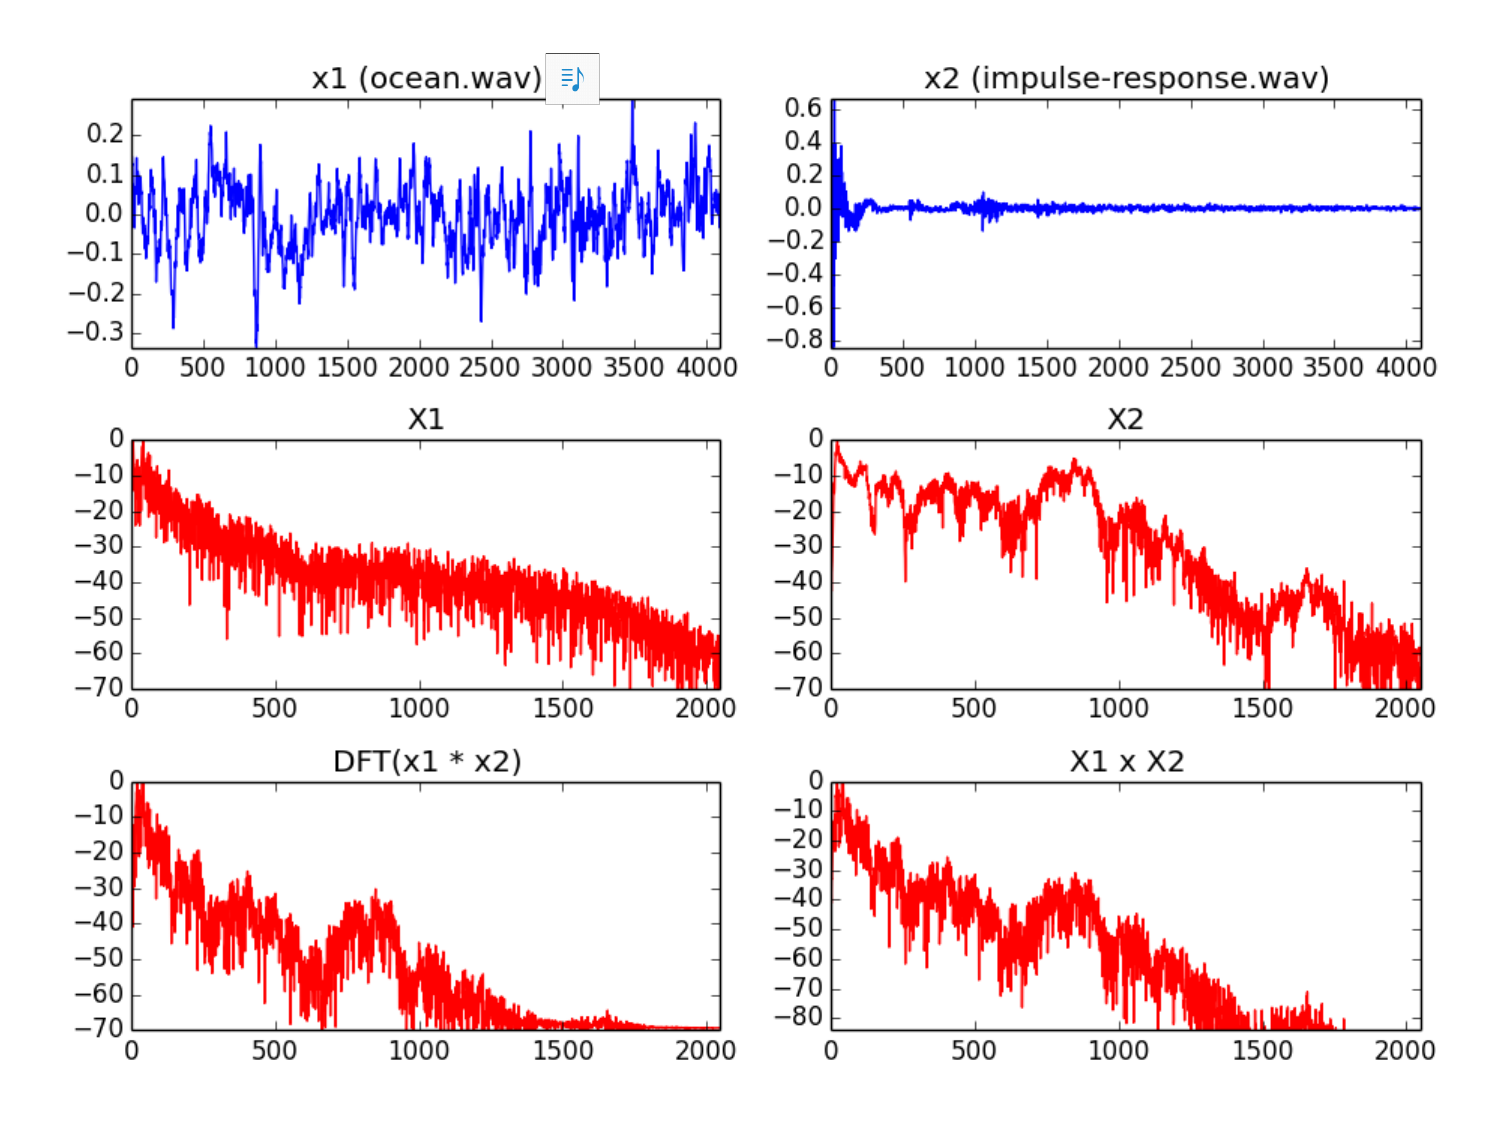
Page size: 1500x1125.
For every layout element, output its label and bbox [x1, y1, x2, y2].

text_box [545, 52, 601, 105]
picture [40, 39, 1466, 1090]
